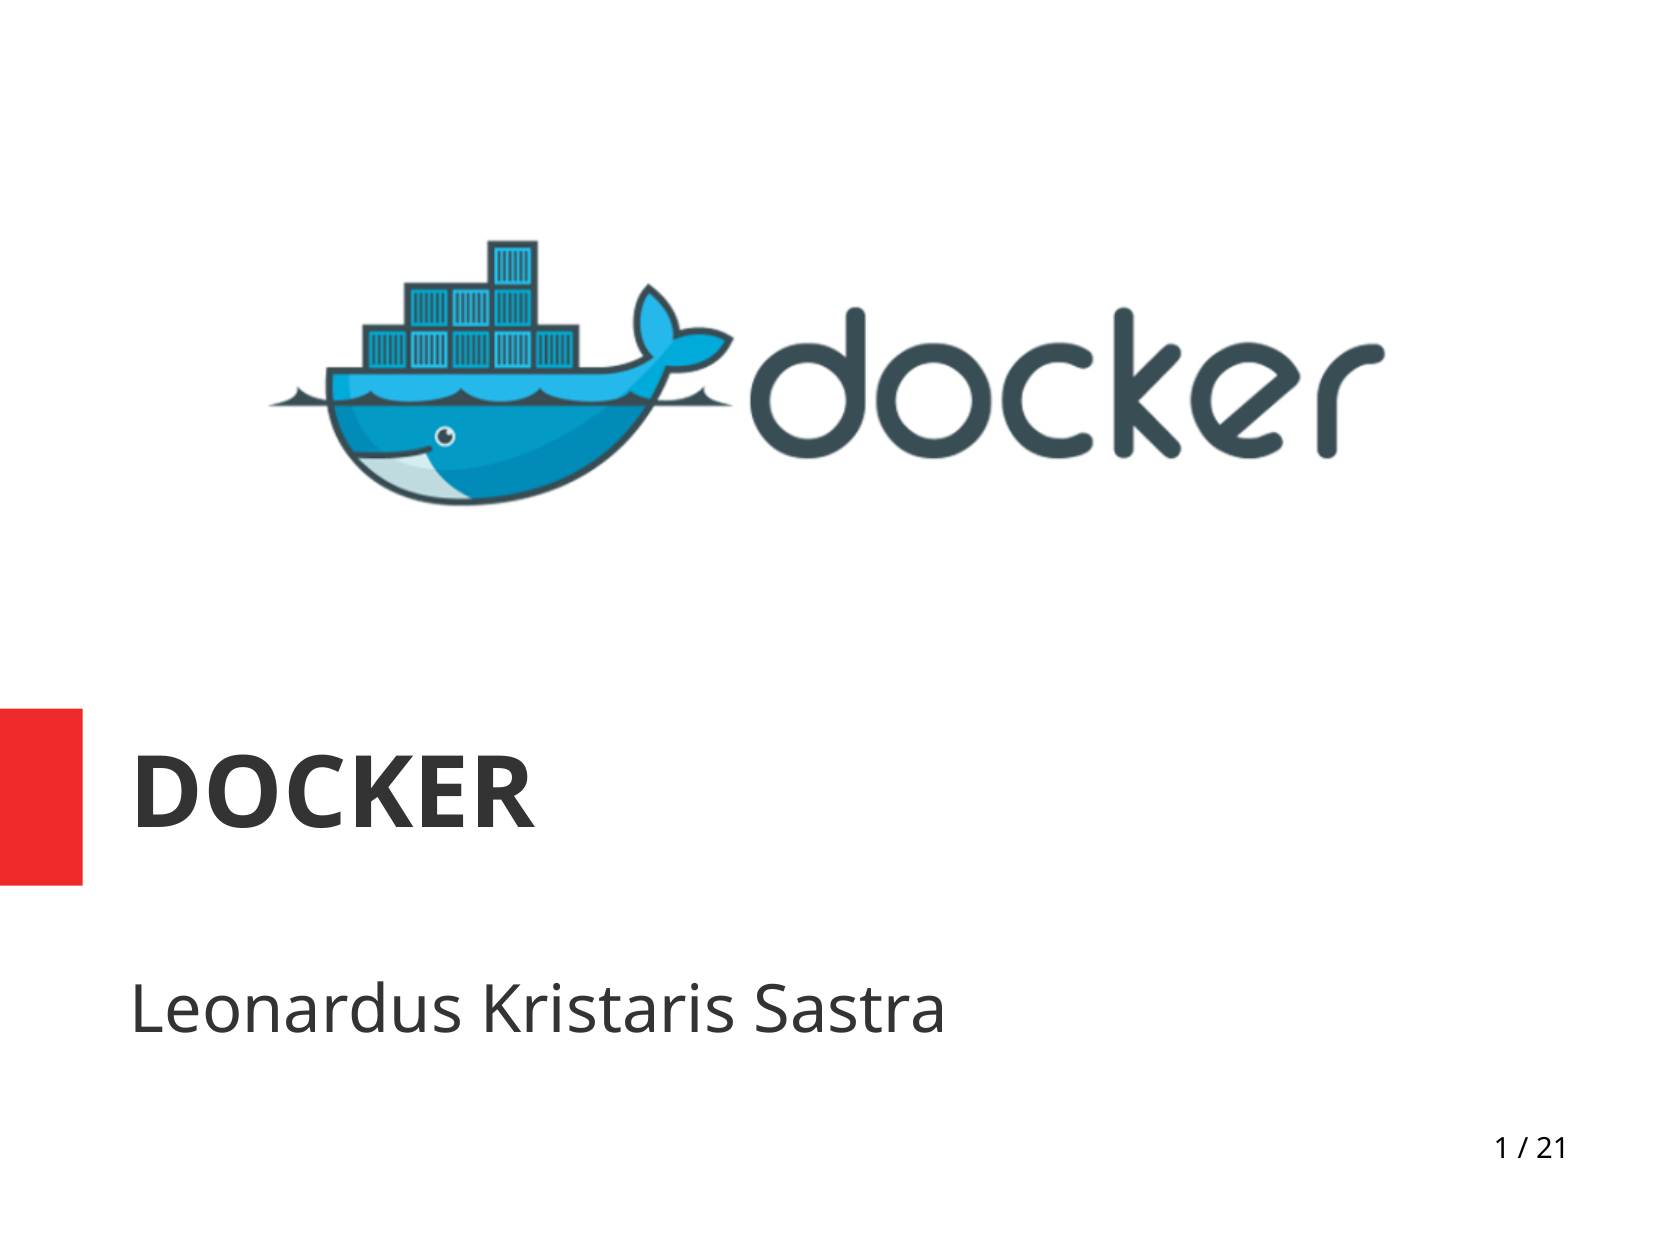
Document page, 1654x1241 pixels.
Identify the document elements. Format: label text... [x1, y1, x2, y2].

title DOCKER [129, 673, 1536, 910]
picture [254, 56, 1406, 705]
list Leonardus Kristaris Sastra [129, 968, 1471, 1130]
